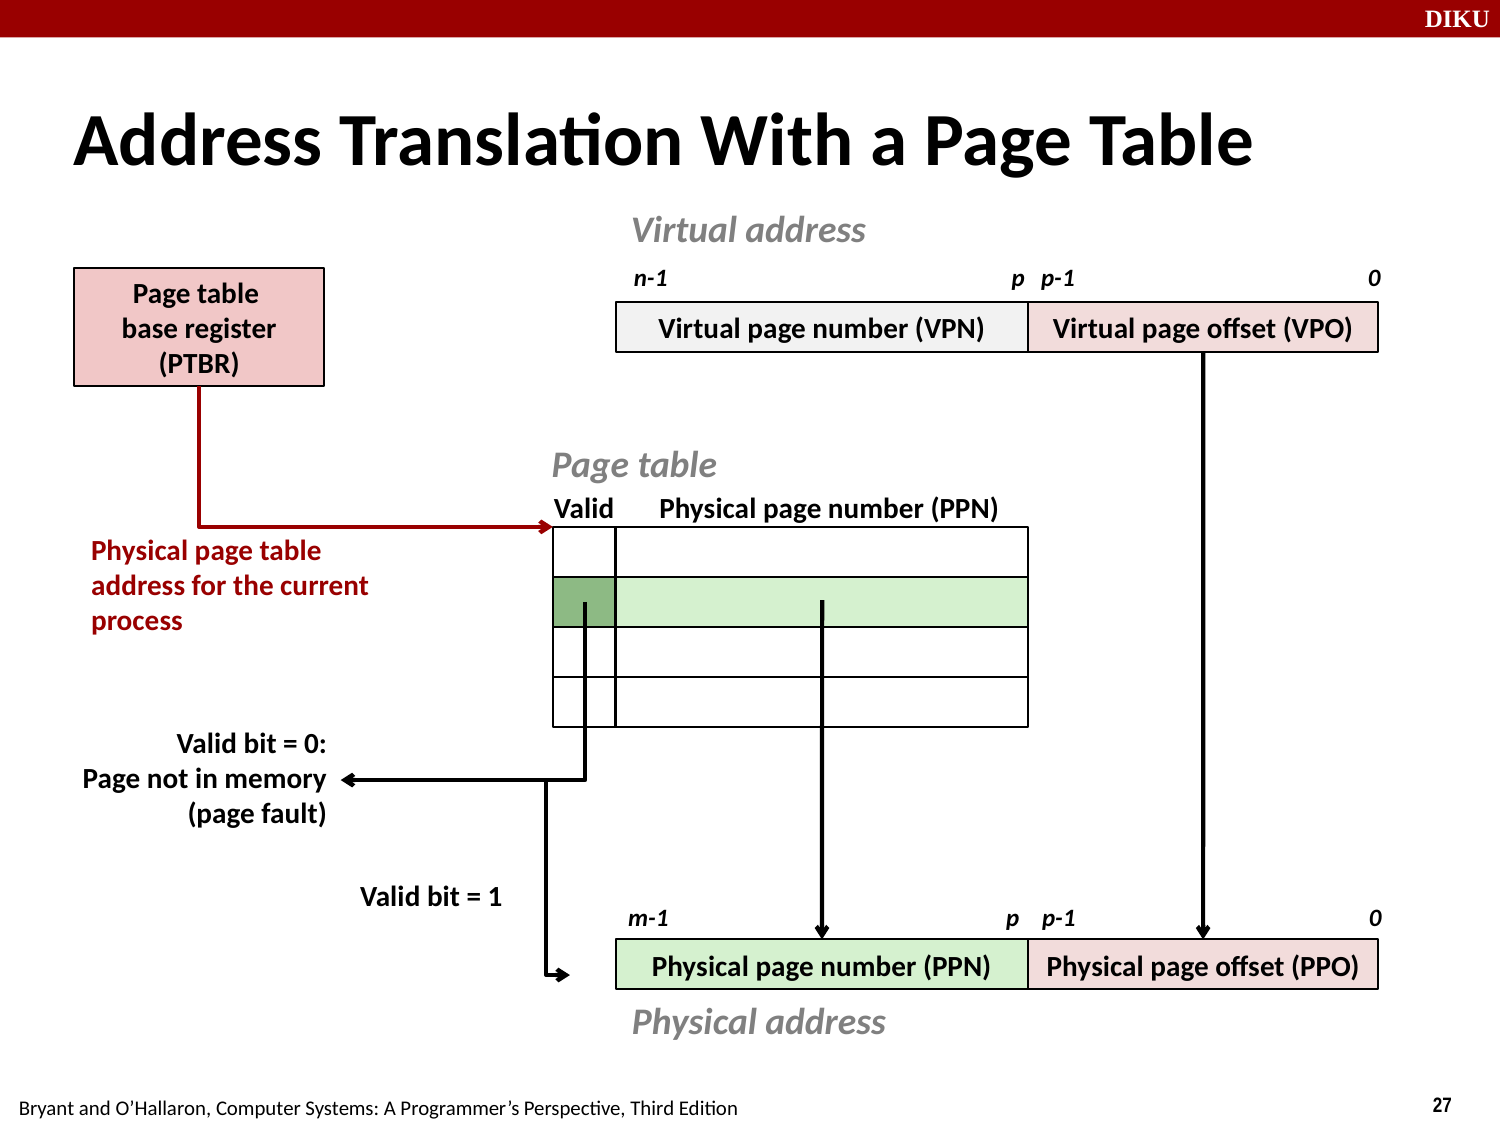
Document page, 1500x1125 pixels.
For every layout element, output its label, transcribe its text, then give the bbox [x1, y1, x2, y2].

text_box Physical page table address for the current process [76, 524, 385, 644]
text_box Virtual address [616, 198, 882, 258]
text_box Physical page number (PPN) [644, 482, 1014, 533]
text_box Page table base register (PTBR) [74, 267, 325, 386]
text_box n-1 [618, 254, 683, 300]
text_box Physical page number (PPN) [615, 939, 1028, 990]
text_box p [996, 254, 1040, 300]
text_box 0 [1354, 894, 1397, 939]
text_box Virtual page offset (VPO) [1028, 301, 1378, 352]
text_box Page table [536, 433, 750, 493]
text_box Valid bit = 1 [344, 870, 518, 920]
text_box Address Translation With a Page Table [58, 72, 1304, 198]
text_box m-1 [613, 894, 684, 939]
text_box Physical address [617, 989, 902, 1050]
text_box p [991, 894, 1035, 939]
text_box Valid bit = 0: Page not in memory (page fault) [67, 717, 342, 837]
text_box Valid [539, 493, 630, 532]
text_box Virtual page number (VPN) [615, 301, 1028, 352]
text_box Physical page offset (PPO) [1028, 939, 1378, 990]
text_box 0 [1353, 254, 1396, 300]
text_box p-1 [1035, 894, 1091, 939]
text_box p-1 [1040, 254, 1090, 300]
text_box [553, 576, 1028, 626]
